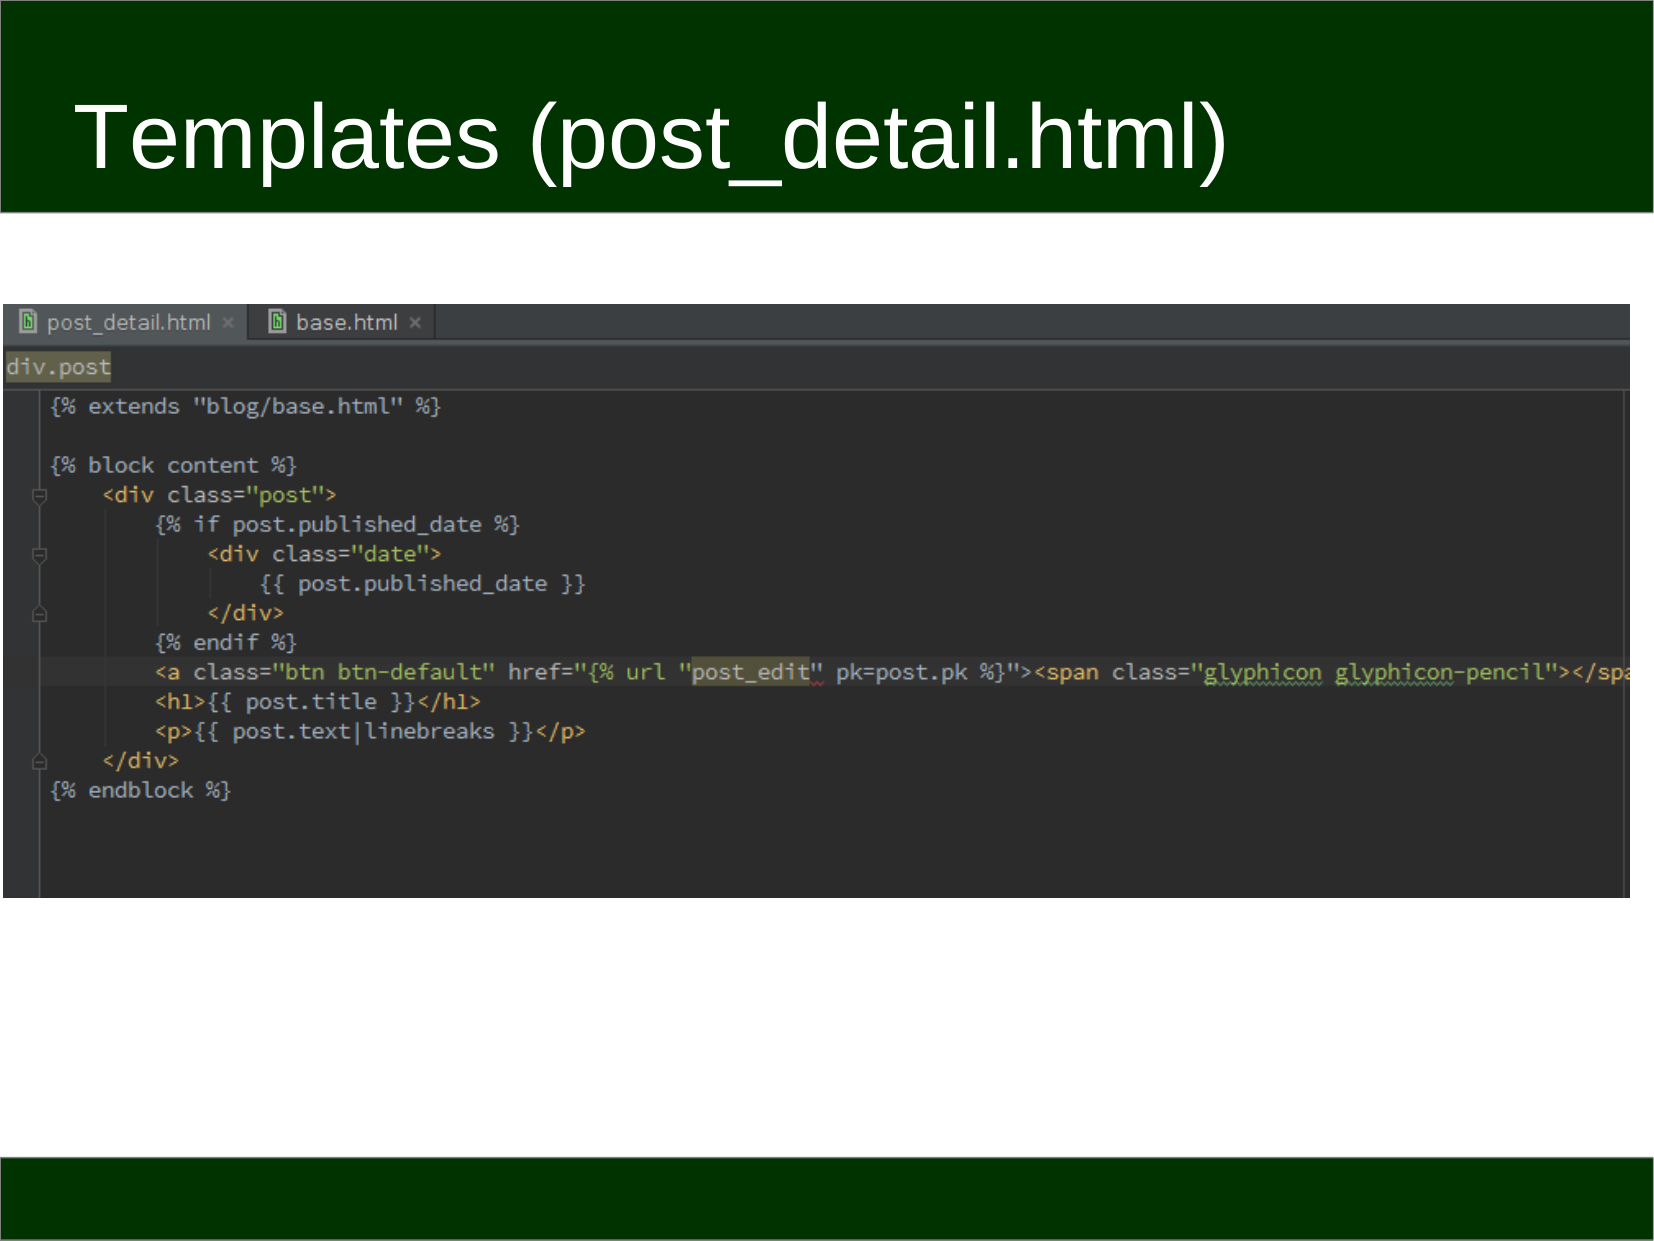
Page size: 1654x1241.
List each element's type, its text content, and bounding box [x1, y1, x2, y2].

picture [3, 304, 1630, 898]
text_box [0, 0, 1654, 213]
text_box [0, 1157, 1654, 1241]
text_box Templates (post_detail.html) [59, 73, 1347, 294]
